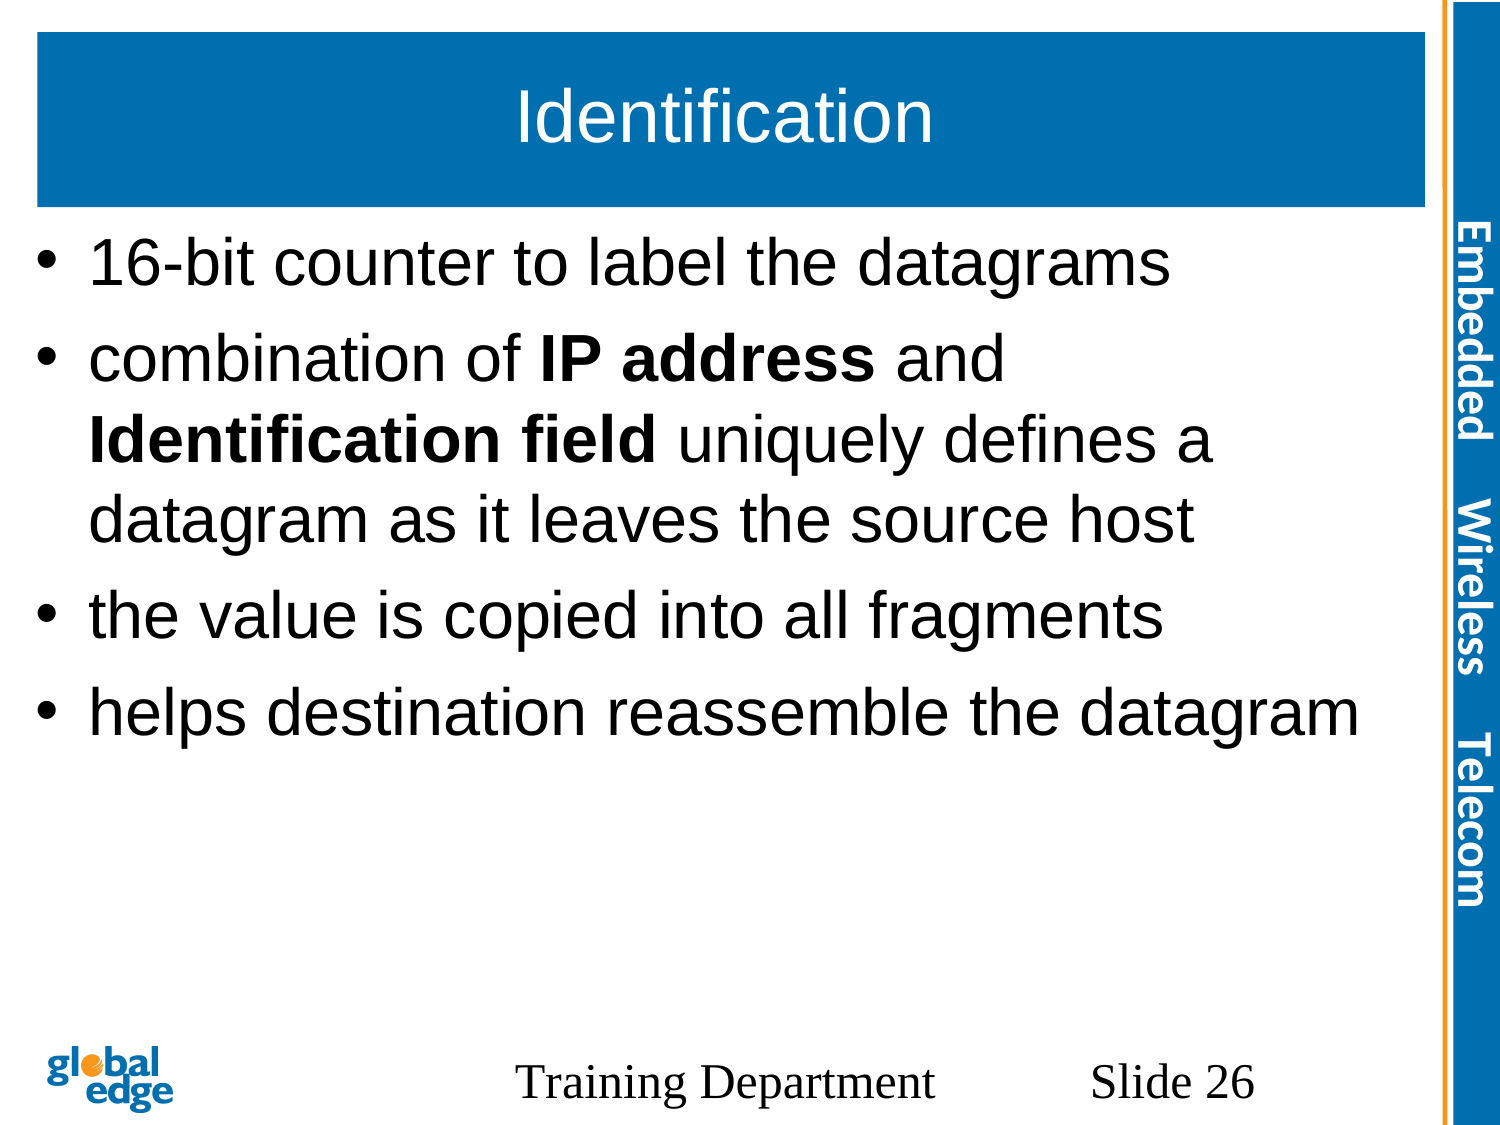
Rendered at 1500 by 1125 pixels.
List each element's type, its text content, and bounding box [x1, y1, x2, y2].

list 16-bit counter to label the datagrams combination of IP address and Identification field uniquely defines a datagram as it leaves the source host the value is copied into all fragments helps destination reassemble the datagram [35, 218, 1412, 1038]
picture [34, 1034, 185, 1125]
title Identification [88, 64, 1361, 162]
